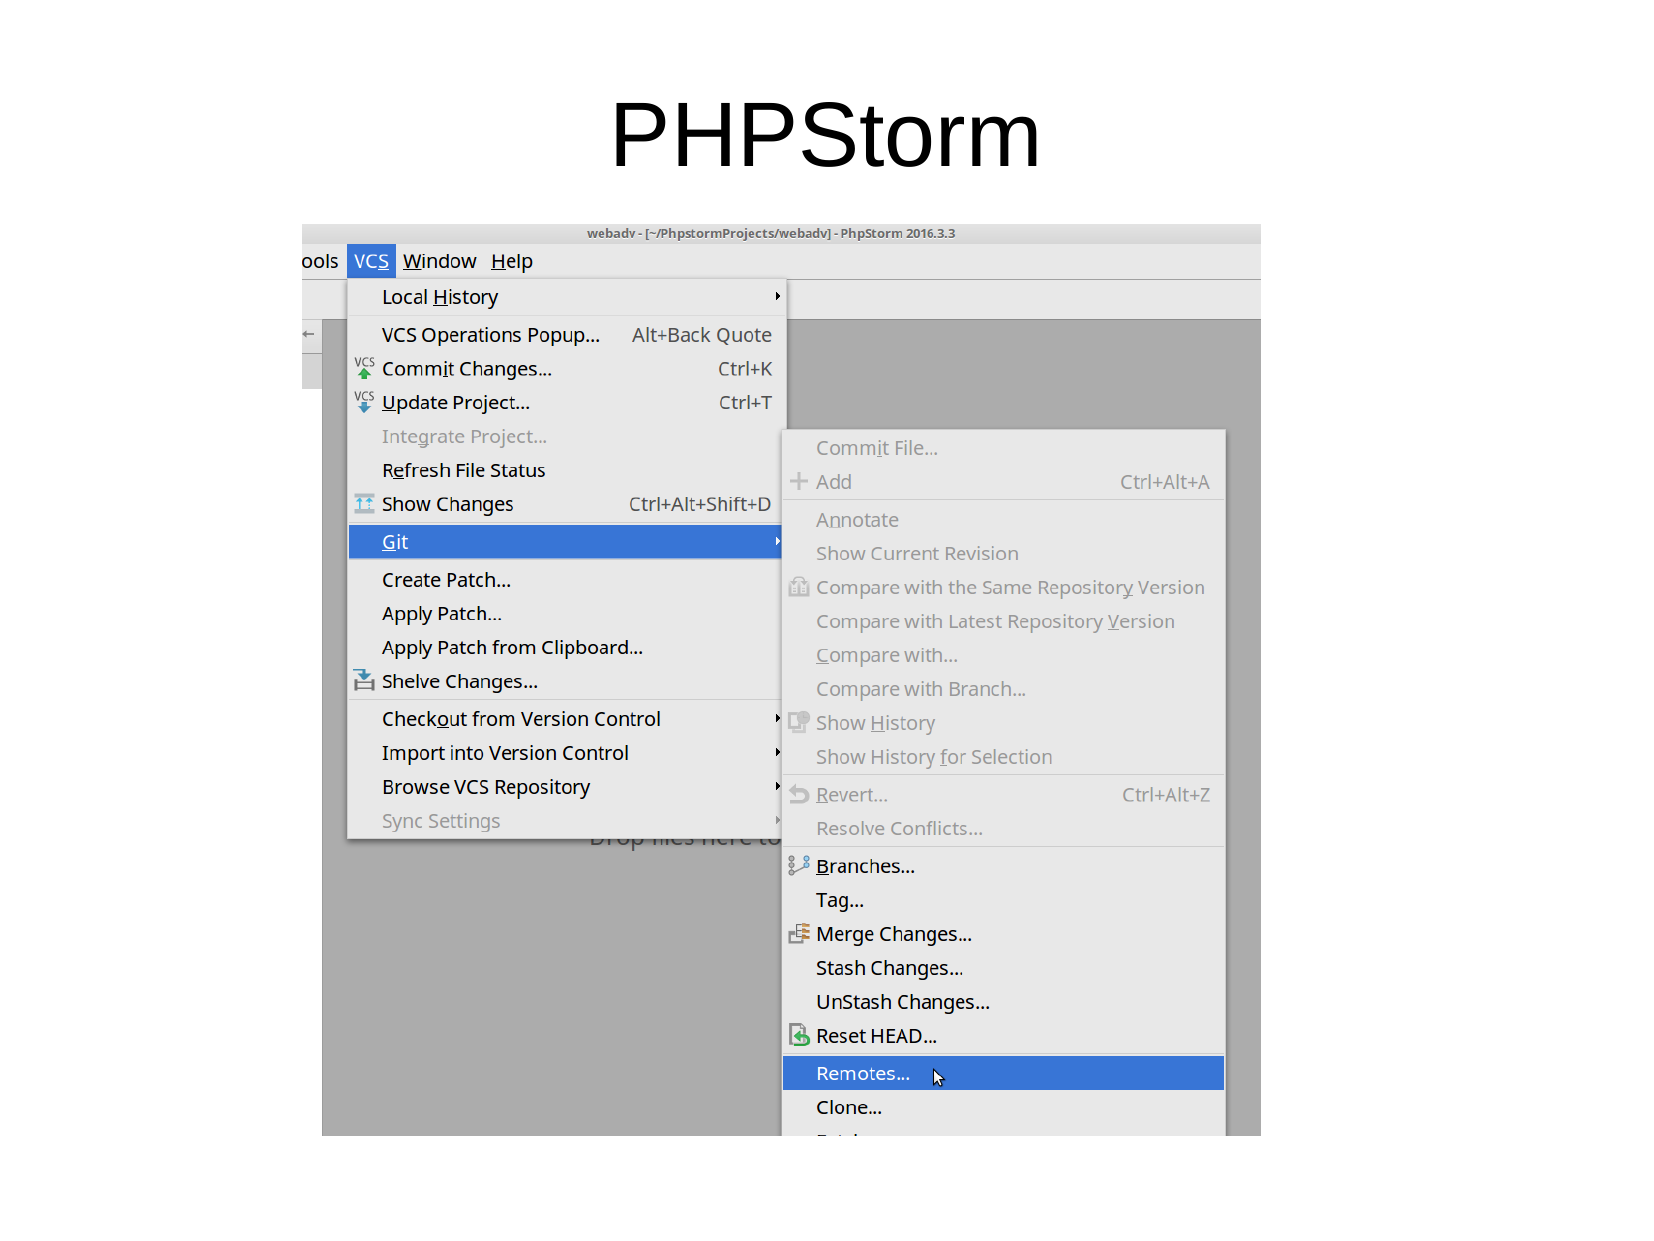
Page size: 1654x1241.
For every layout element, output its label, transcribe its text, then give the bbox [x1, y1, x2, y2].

picture [302, 224, 1261, 1136]
title PHPStorm [82, 31, 1571, 239]
